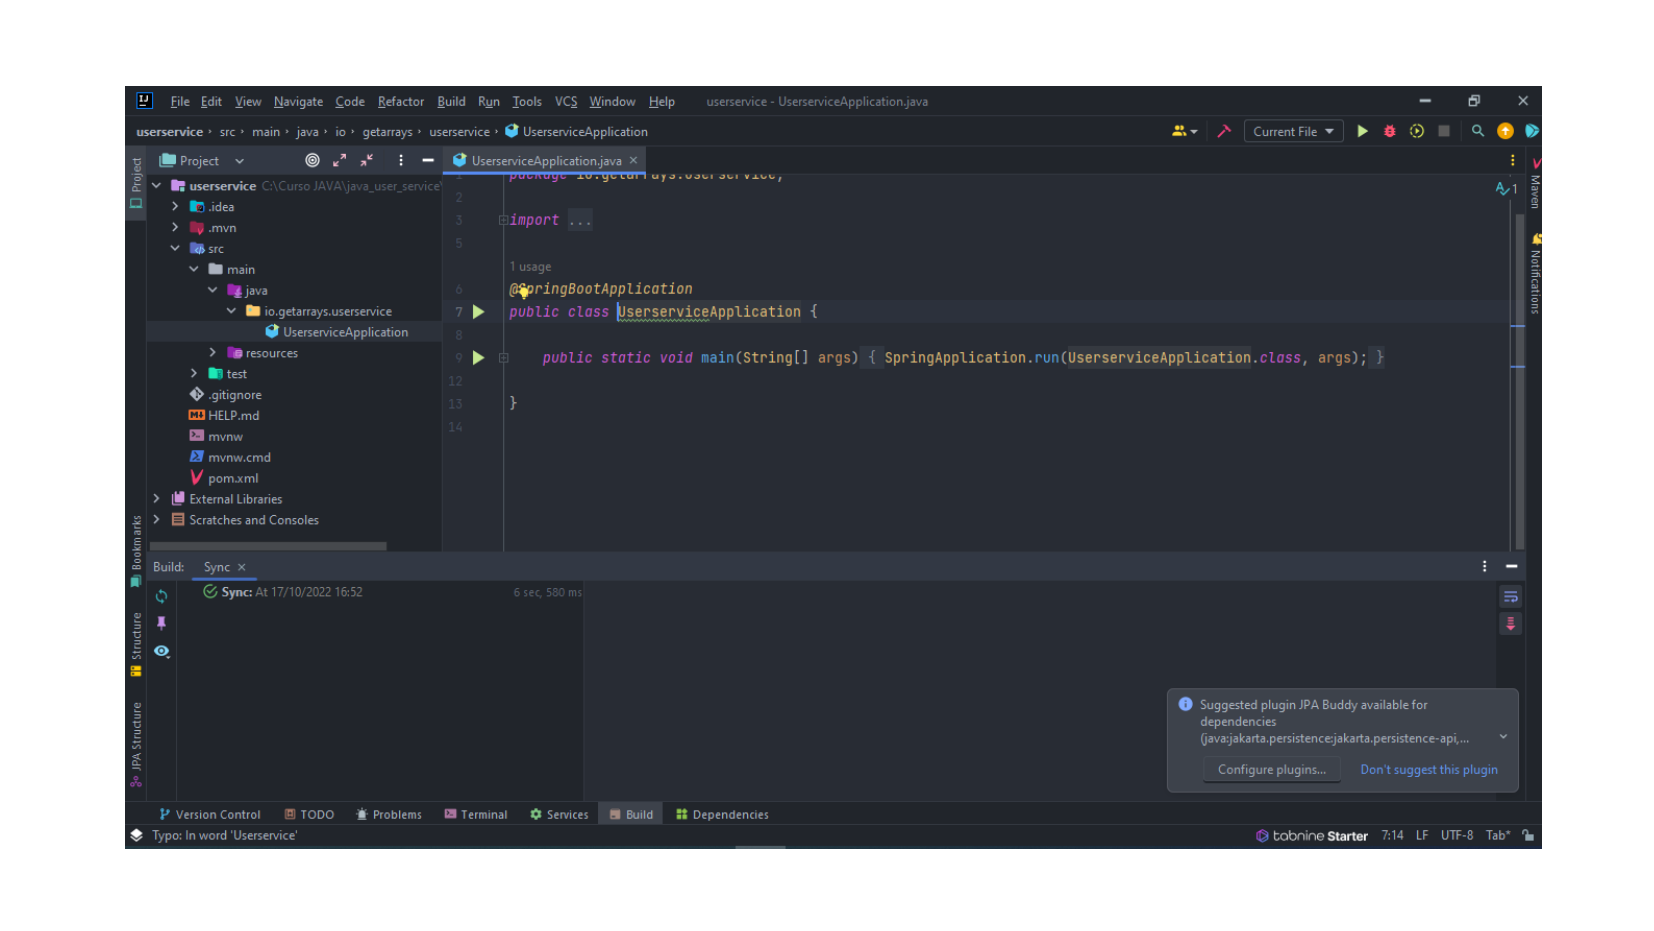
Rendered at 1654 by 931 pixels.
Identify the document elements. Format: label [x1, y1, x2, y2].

picture [125, 86, 1542, 849]
